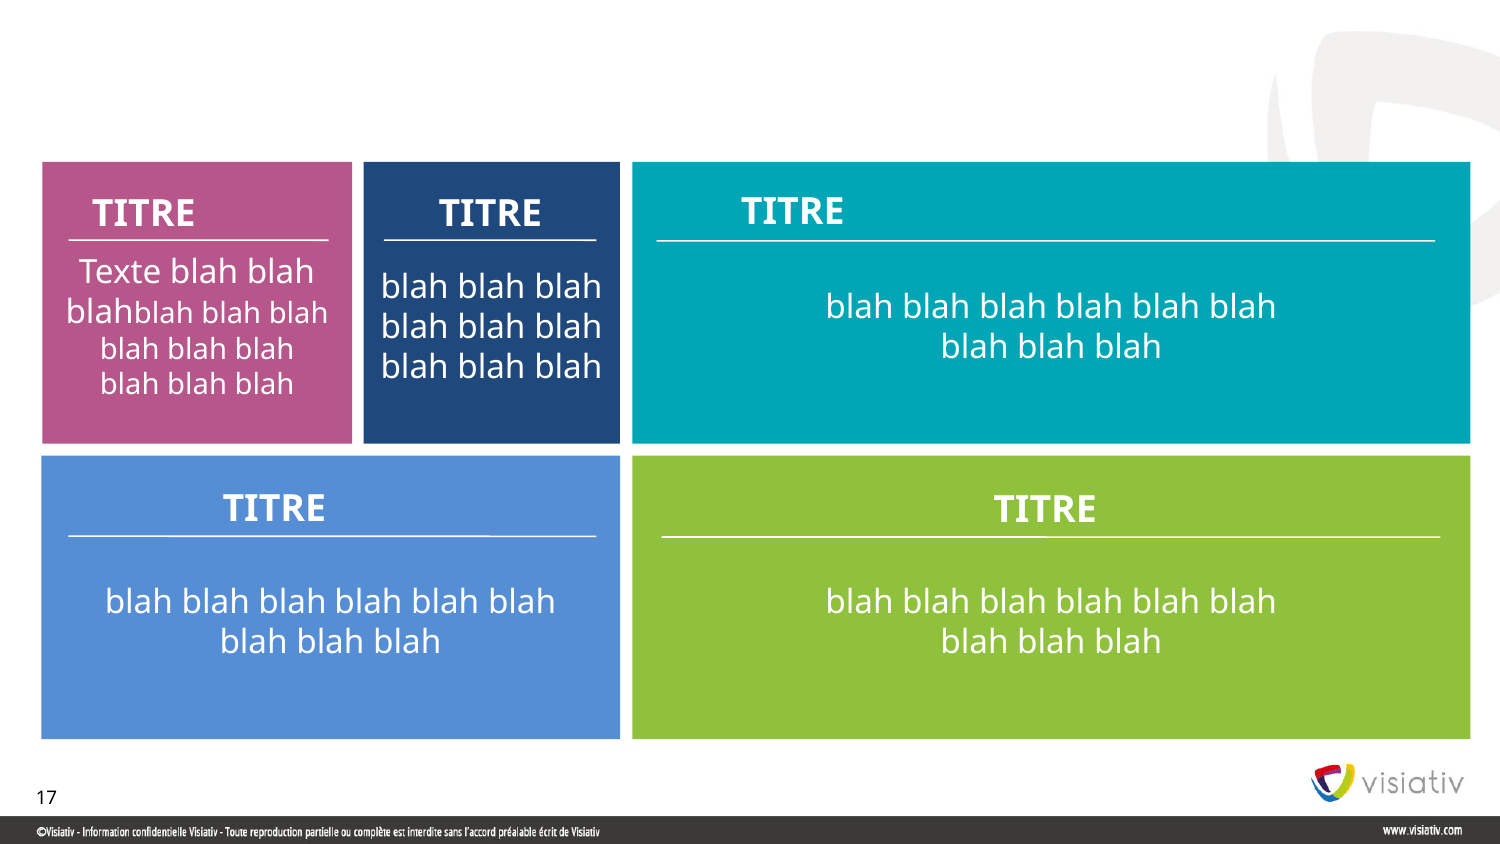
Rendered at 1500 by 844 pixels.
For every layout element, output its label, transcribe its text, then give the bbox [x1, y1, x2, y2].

text_box titre [726, 180, 860, 240]
text_box blah blah blah blah blah blah blah blah blah [363, 161, 620, 444]
text_box titre [207, 476, 341, 535]
picture [0, 0, 1500, 844]
text_box titre [423, 182, 558, 239]
text_box blah blah blah blah blah blah blah blah blah [41, 455, 621, 740]
text_box blah blah blah blah blah blah blah blah blah [632, 161, 1471, 444]
text_box titre [77, 181, 211, 239]
text_box Texte blah blah blahblah blah blah blah blah blah blah blah blah [42, 161, 353, 444]
text_box blah blah blah blah blah blah blah blah blah [632, 455, 1471, 740]
text_box titre [978, 477, 1112, 536]
